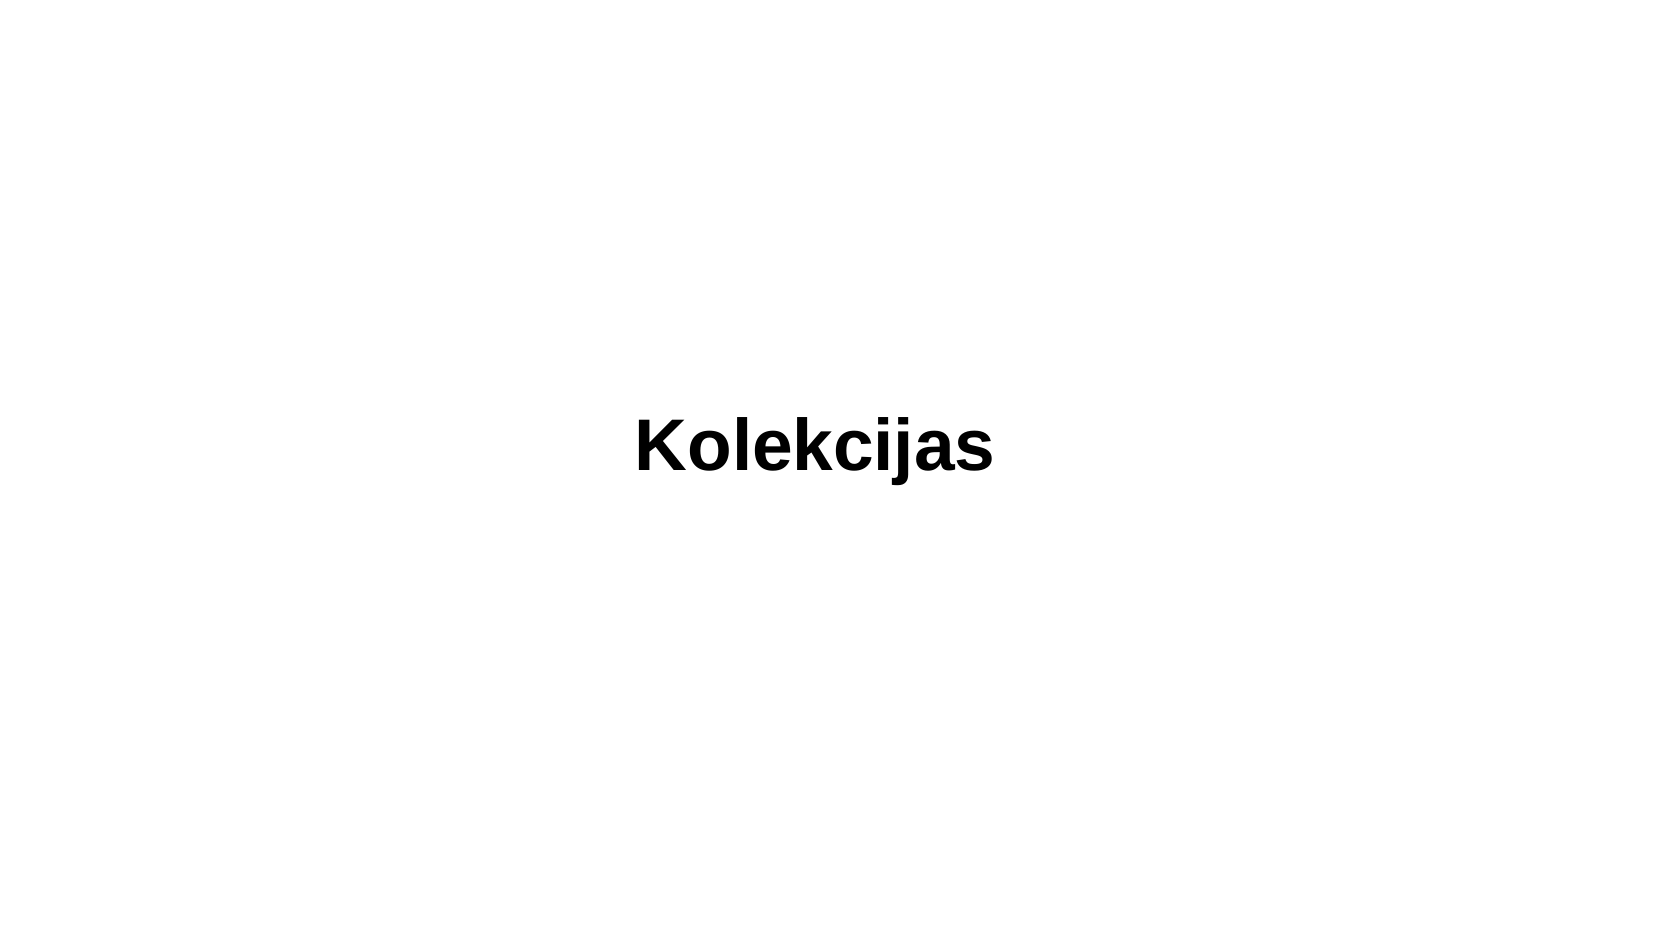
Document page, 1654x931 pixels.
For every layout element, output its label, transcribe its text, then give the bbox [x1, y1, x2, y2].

title Kolekcijas [70, 367, 1559, 523]
